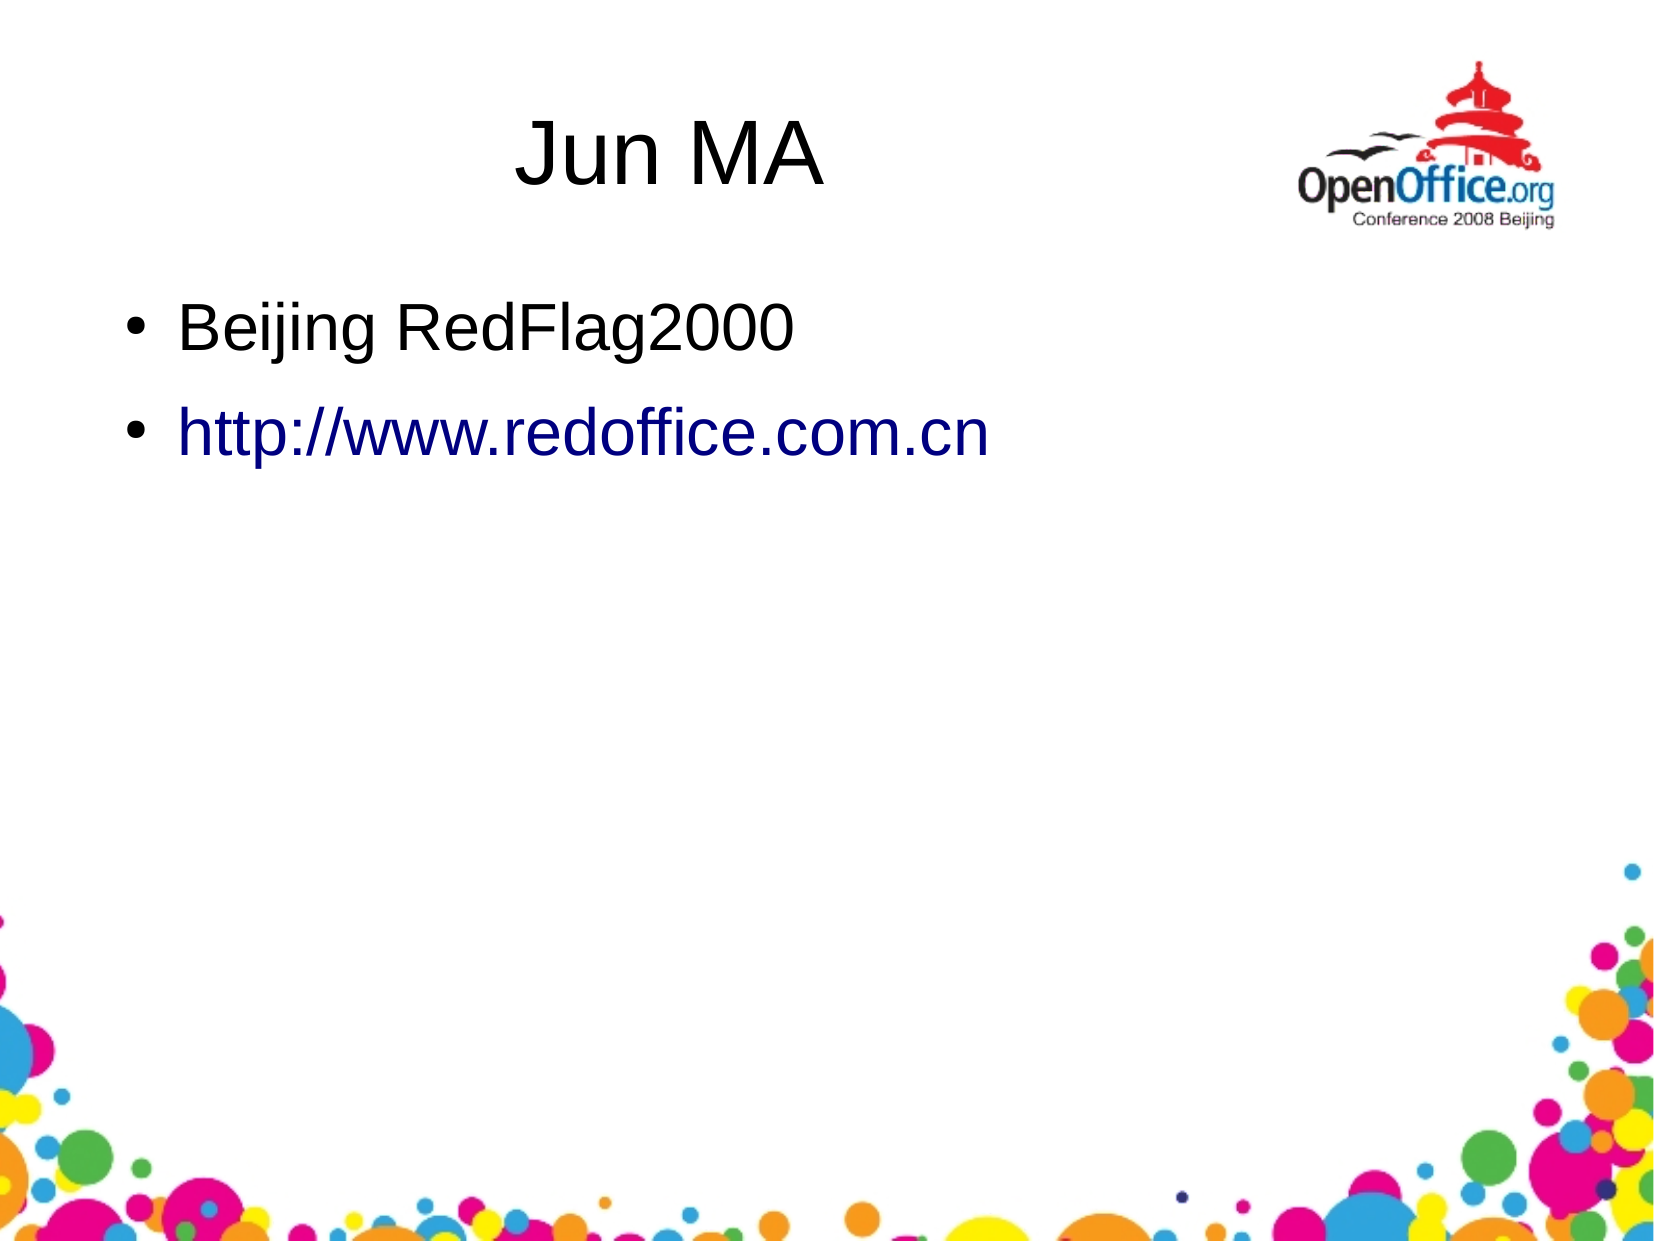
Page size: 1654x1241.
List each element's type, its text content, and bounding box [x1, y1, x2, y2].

list Beijing RedFlag2000 http://www.redoffice.com.cn [88, 290, 1577, 1109]
title Jun MA [82, 49, 1258, 257]
picture [0, 810, 1654, 1241]
picture [1285, 51, 1569, 250]
